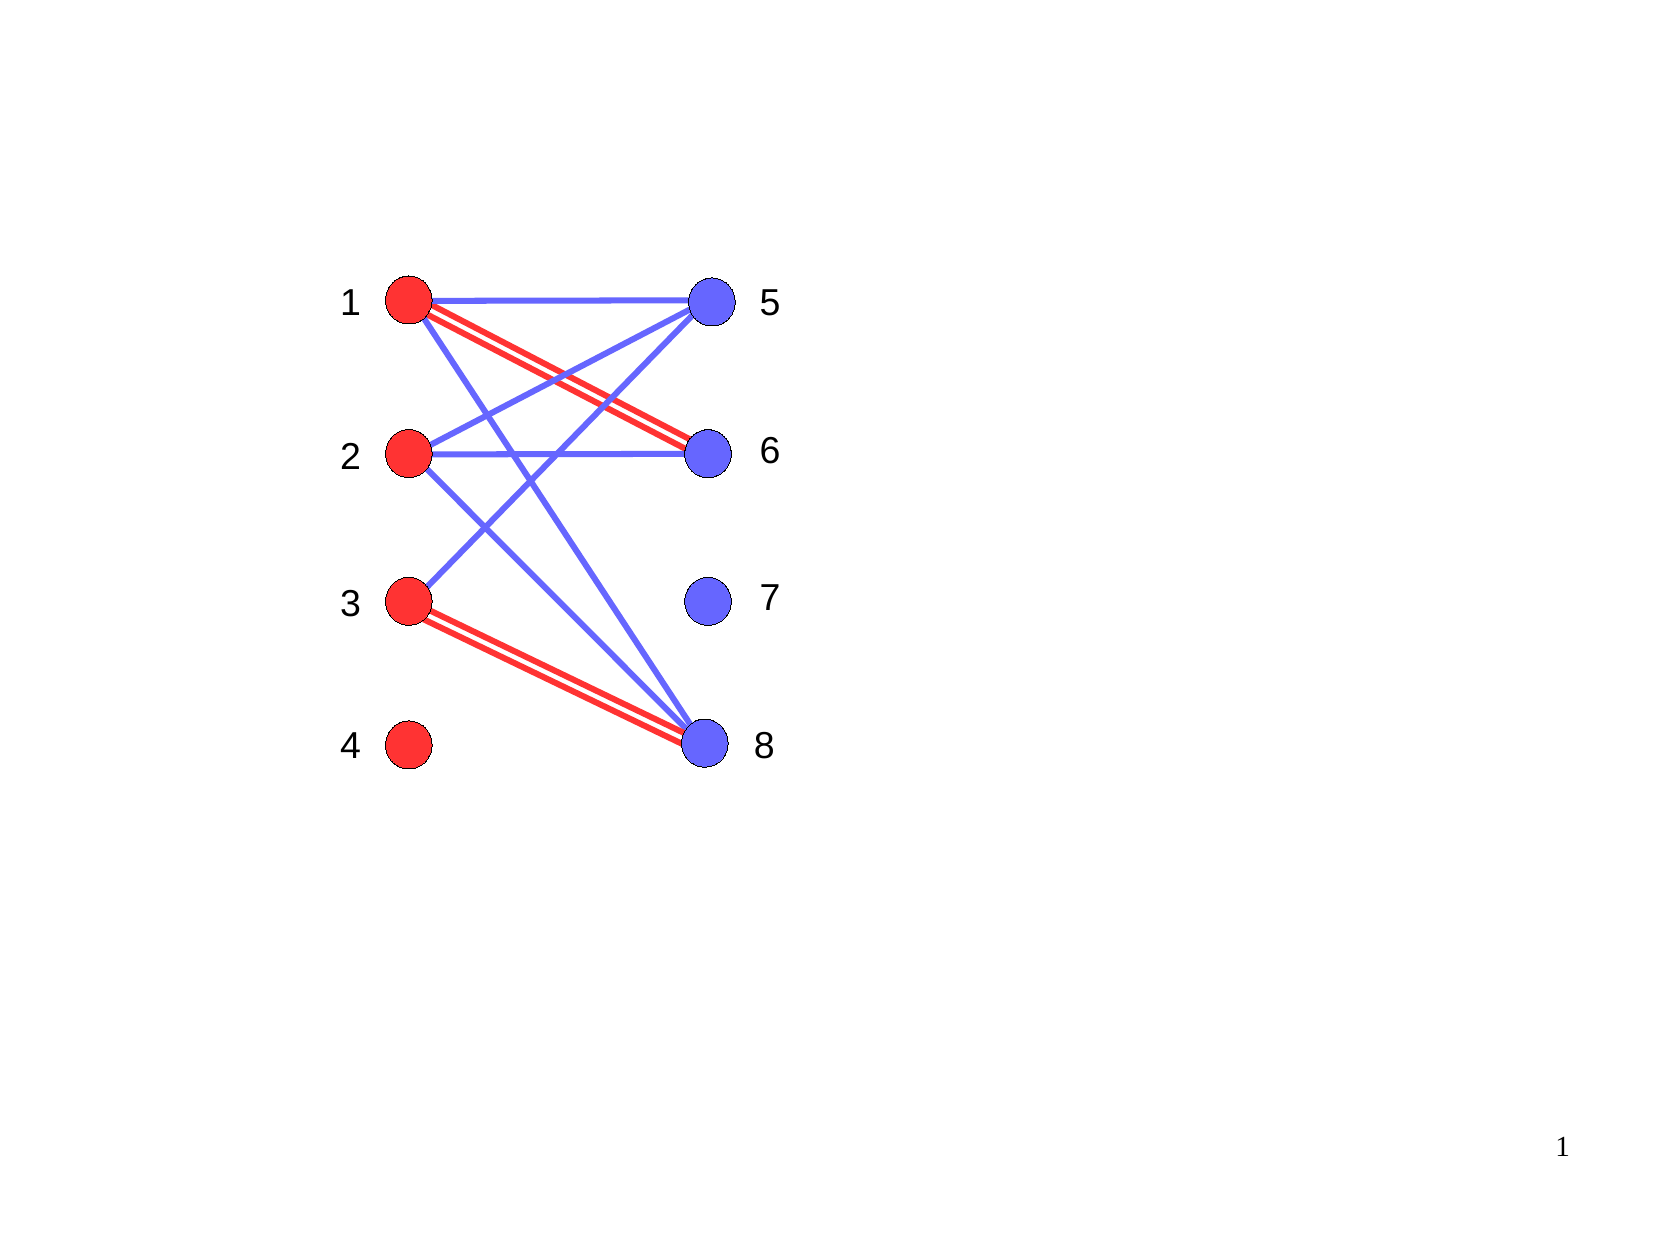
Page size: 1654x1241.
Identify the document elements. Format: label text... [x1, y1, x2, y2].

text_box [385, 577, 433, 626]
text_box [684, 429, 732, 478]
text_box 3 [325, 575, 372, 633]
text_box [684, 577, 732, 626]
text_box 4 [325, 717, 372, 774]
text_box 7 [744, 569, 791, 627]
text_box [385, 720, 433, 769]
text_box [385, 429, 433, 478]
text_box 5 [744, 274, 791, 332]
text_box [688, 277, 736, 326]
text_box [681, 719, 729, 768]
text_box 2 [325, 427, 372, 485]
text_box 8 [738, 717, 785, 774]
text_box 1 [325, 274, 372, 332]
text_box [385, 275, 433, 324]
text_box 6 [744, 421, 791, 479]
